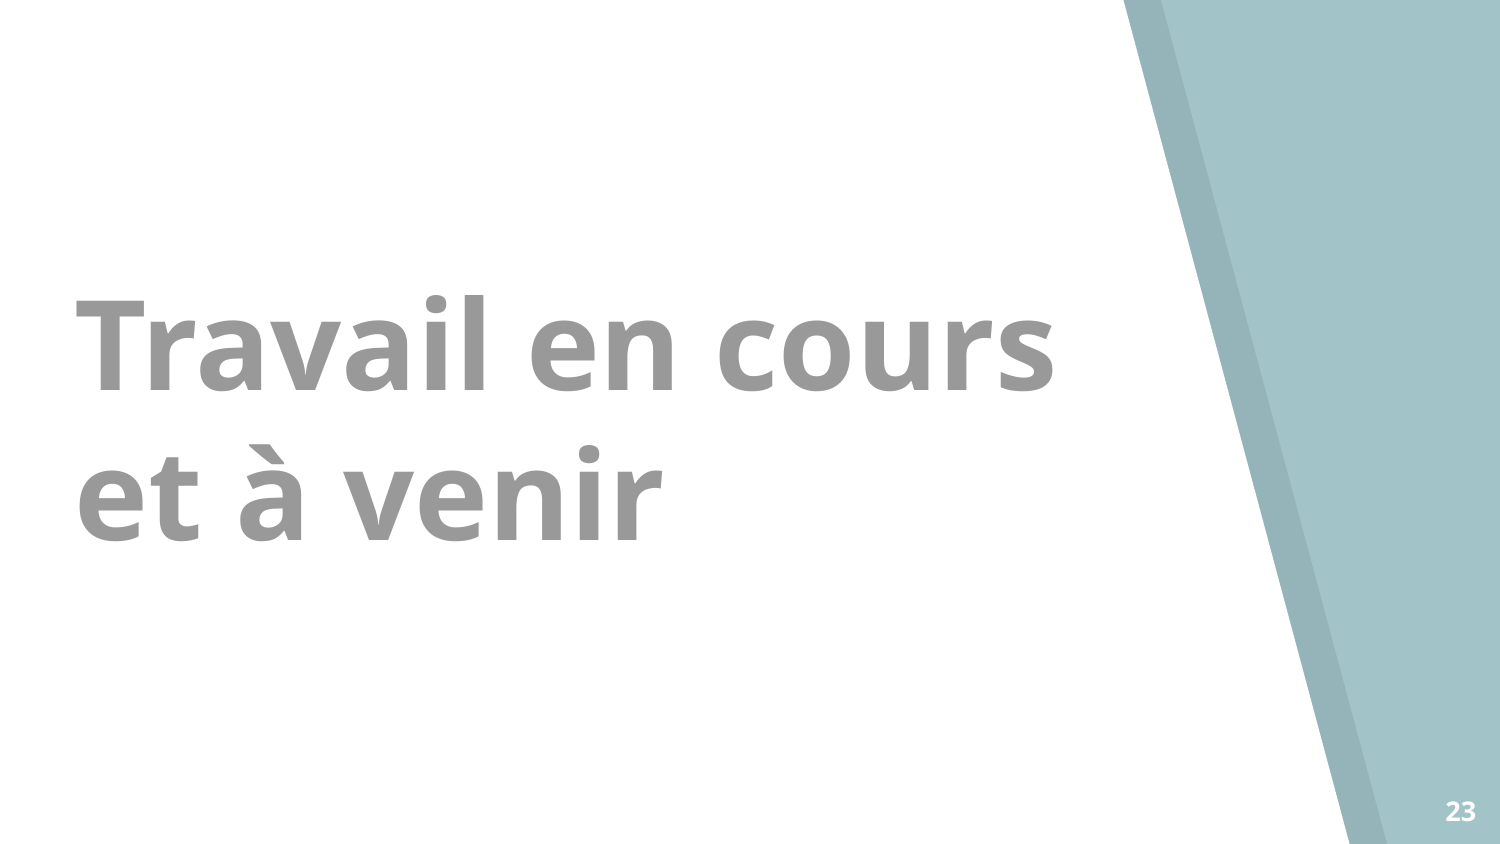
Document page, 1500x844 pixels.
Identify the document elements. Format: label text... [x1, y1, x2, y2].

title Travail en cours et à venir [59, 256, 1168, 581]
